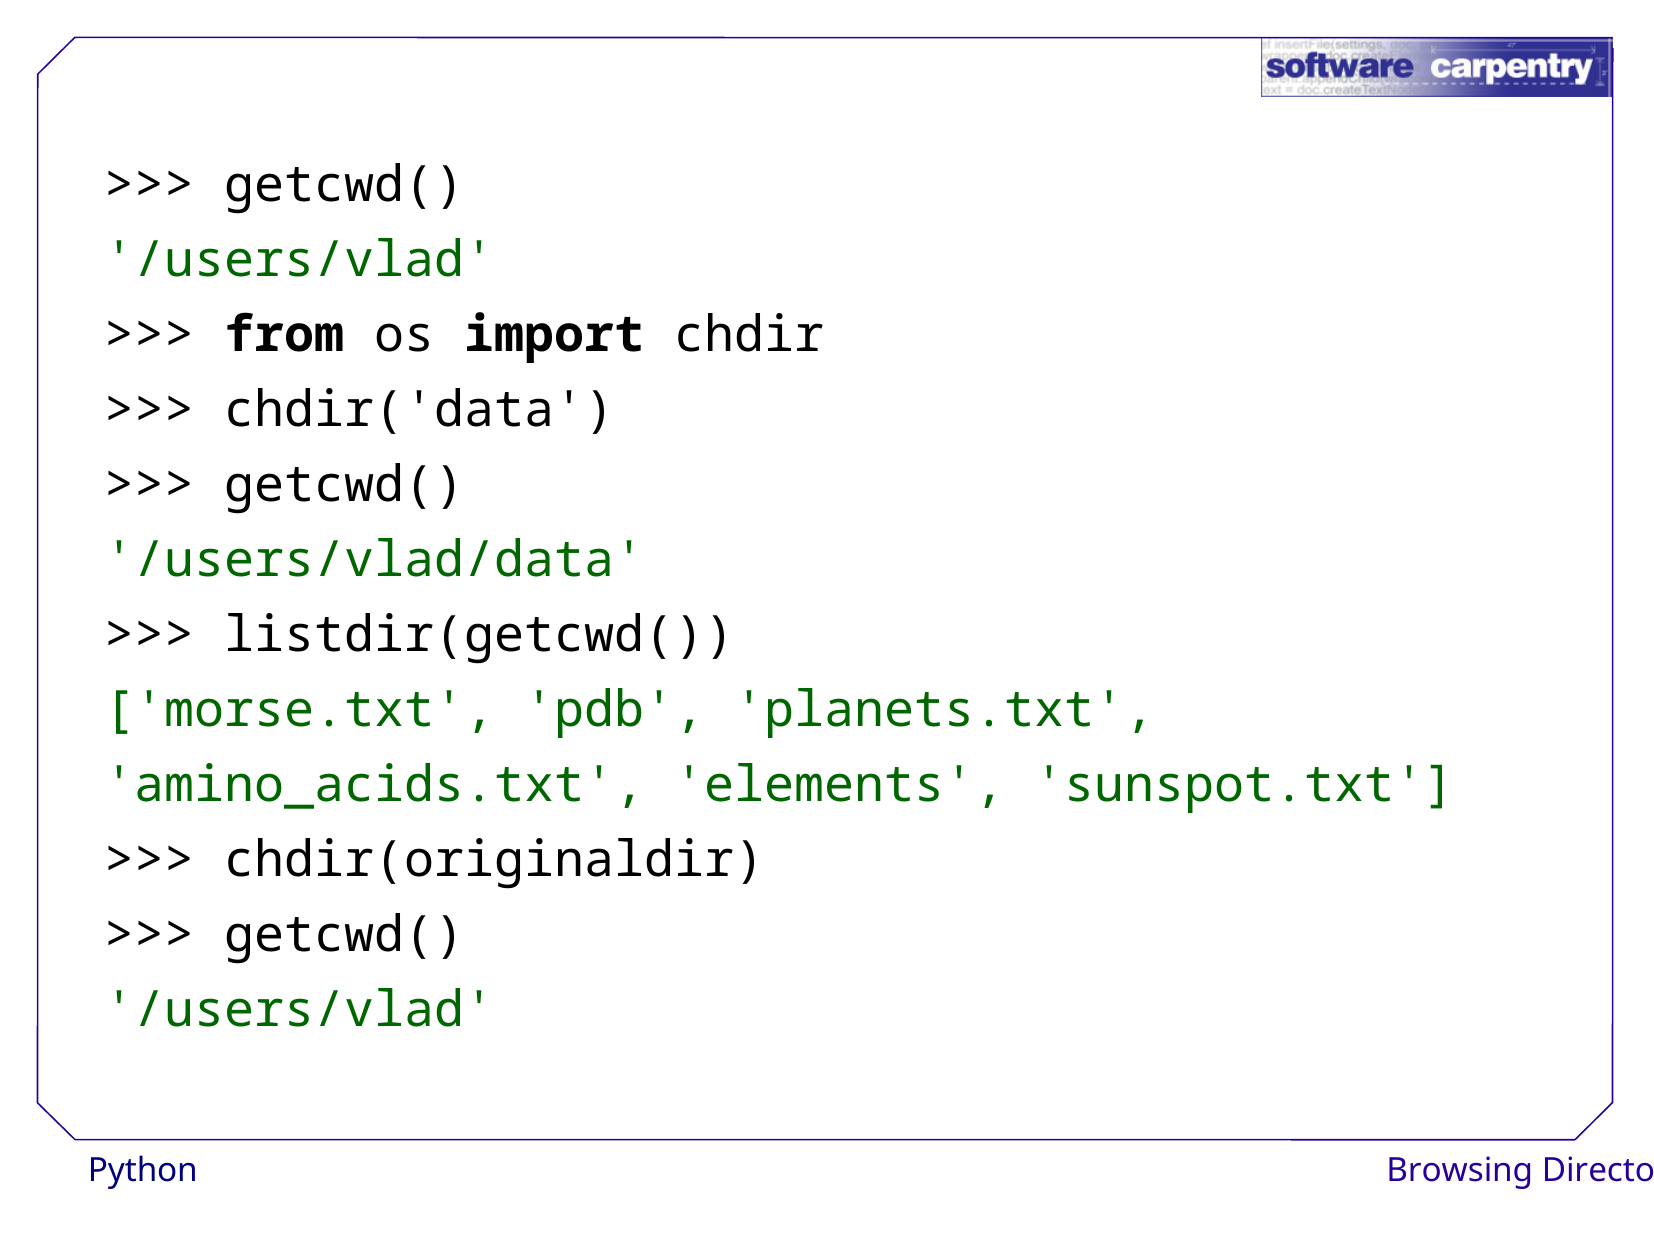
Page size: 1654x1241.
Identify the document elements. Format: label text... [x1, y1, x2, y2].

picture [1261, 39, 1613, 97]
text_box >>> getcwd() '/users/vlad' >>> from os import chdir >>> chdir('data') >>> getcwd() '/users/vlad/data' >>> listdir(getcwd()) ['morse.txt', 'pdb', 'planets.txt', 'amino_acids.txt', 'elements', 'sunspot.txt'] >>> chdir(originaldir) >>> getcwd() '/users/vlad' [89, 128, 1512, 1037]
